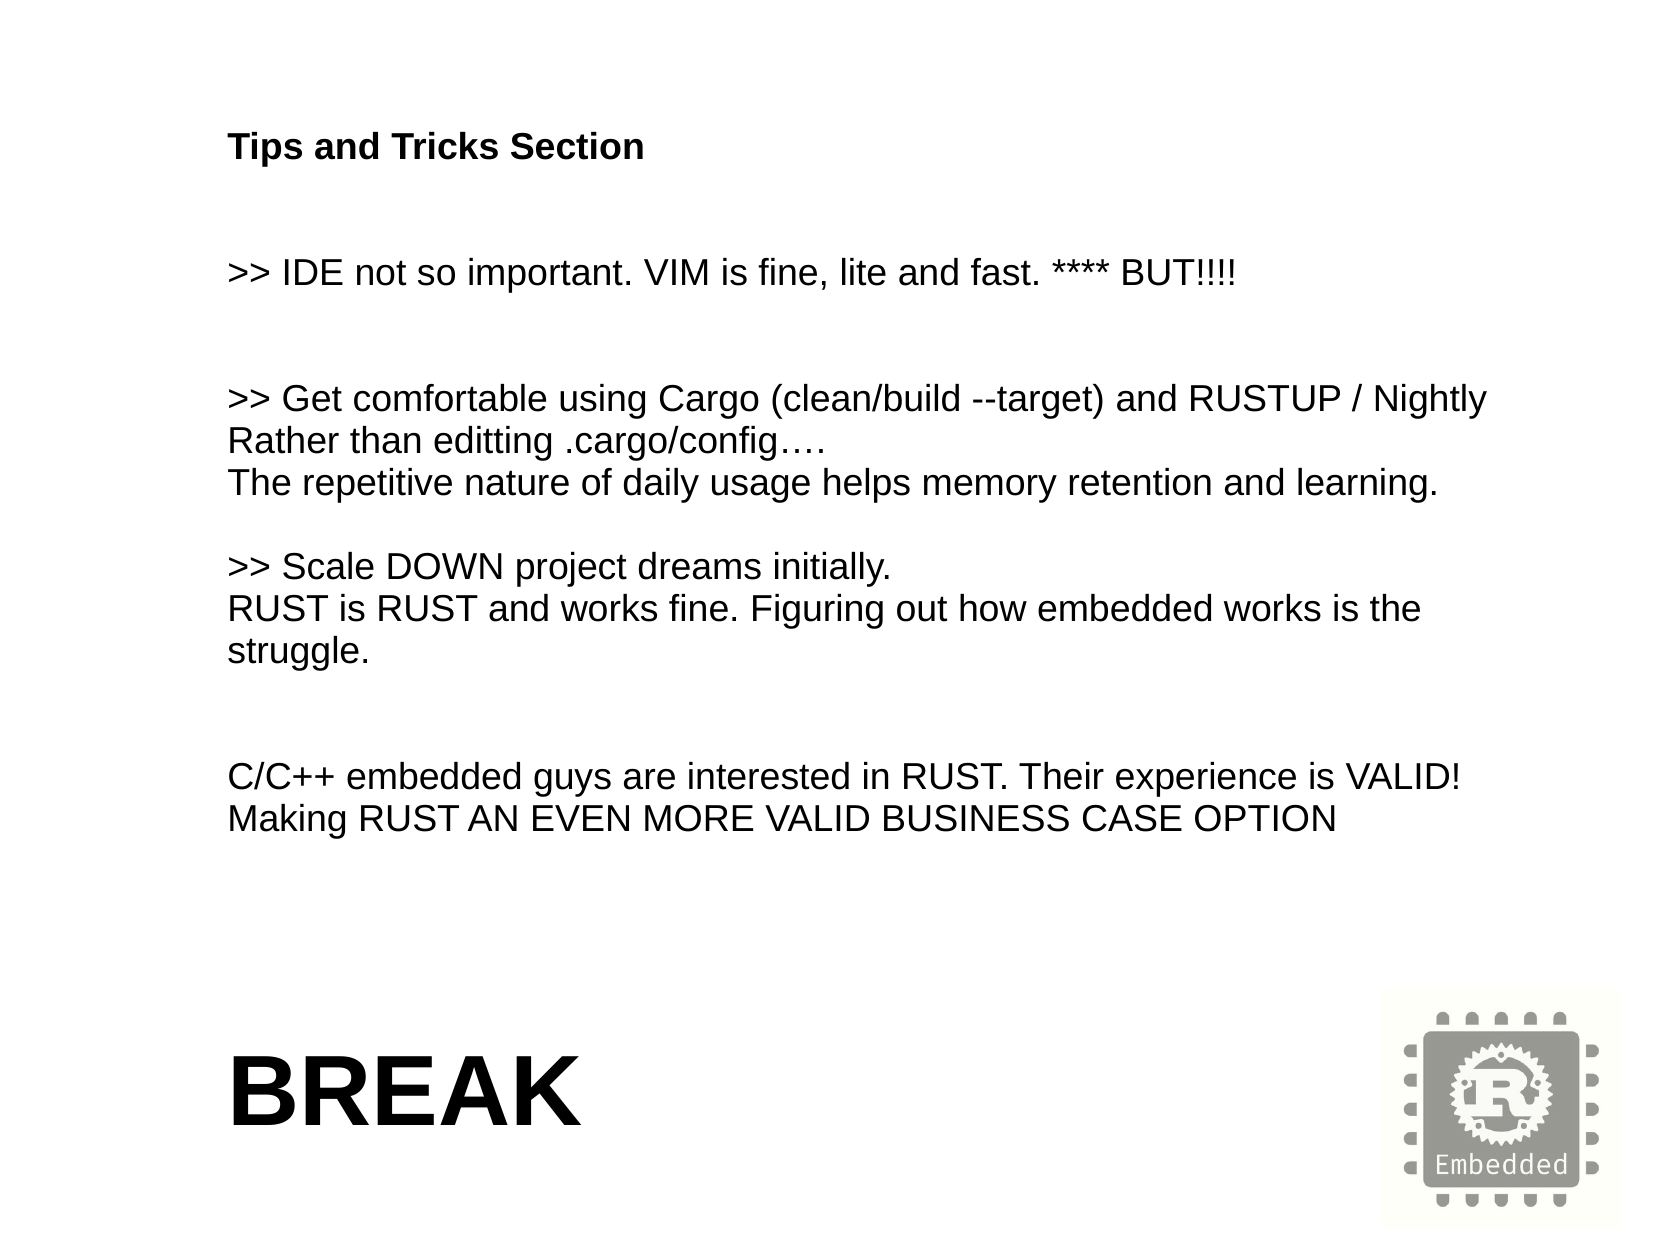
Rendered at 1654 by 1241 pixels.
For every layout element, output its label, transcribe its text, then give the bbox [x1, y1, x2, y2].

text_box BREAK [212, 1027, 674, 1155]
text_box Tips and Tricks Section >> IDE not so important. VIM is fine, lite and fast. **** BUT!!!! >> Get comfortable using Cargo (clean/build --target) and RUSTUP / Nightly Rather than editting .cargo/config…. The repetitive nature of daily usage helps memory retention and learning. >> Scale DOWN project dreams initially. RUST is RUST and works fine. Figuring out how embedded works is the struggle. C/C++ embedded guys are interested in RUST. Their experience is VALID! Making RUST AN EVEN MORE VALID BUSINESS CASE OPTION [212, 118, 1571, 931]
picture [1381, 989, 1621, 1229]
